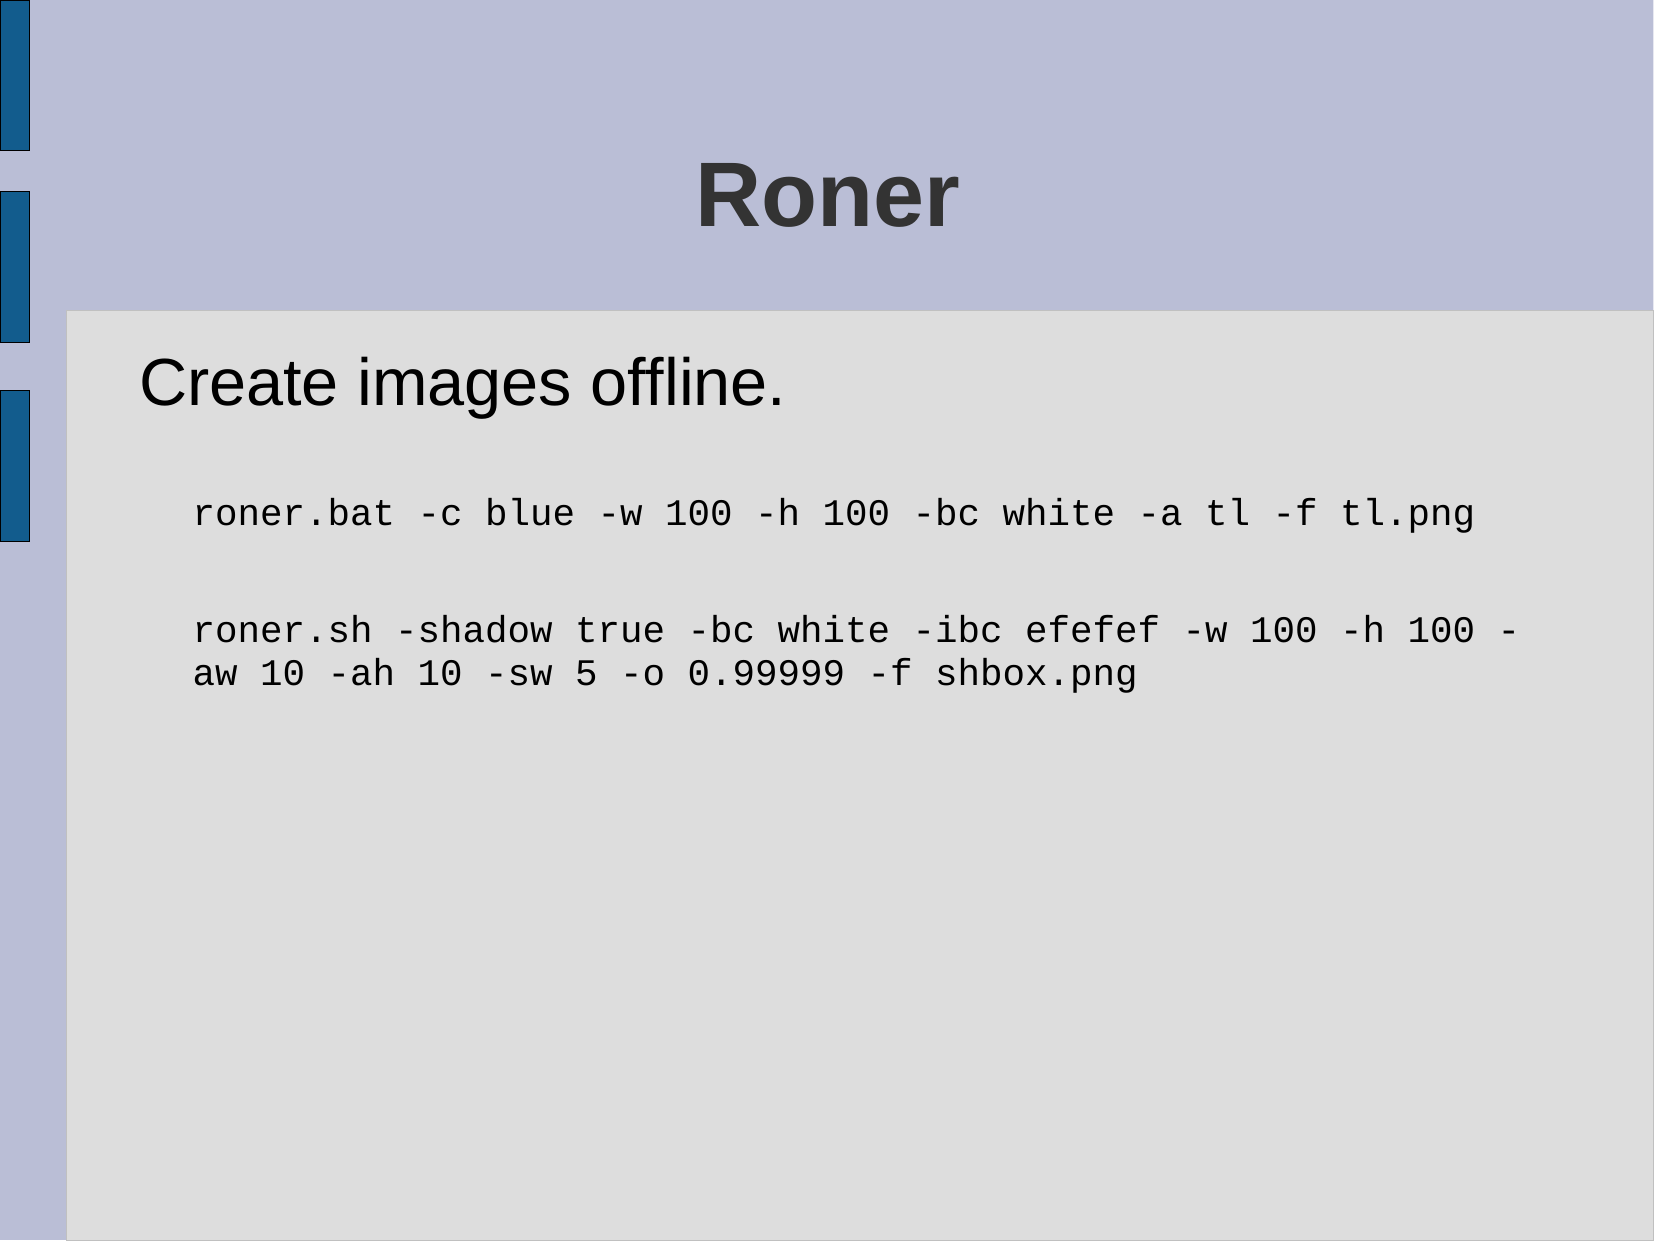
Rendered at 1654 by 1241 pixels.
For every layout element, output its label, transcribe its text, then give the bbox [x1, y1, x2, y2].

title Roner [121, 91, 1534, 299]
list Create images offline. roner.bat -c blue -w 100 -h 100 -bc white -a tl -f tl.png roner.sh -shadow true -bc white -ibc efefef -w 100 -h 100 -aw 10 -ah 10 -sw 5 -o 0.99999 -f shbox.png [121, 344, 1534, 1127]
